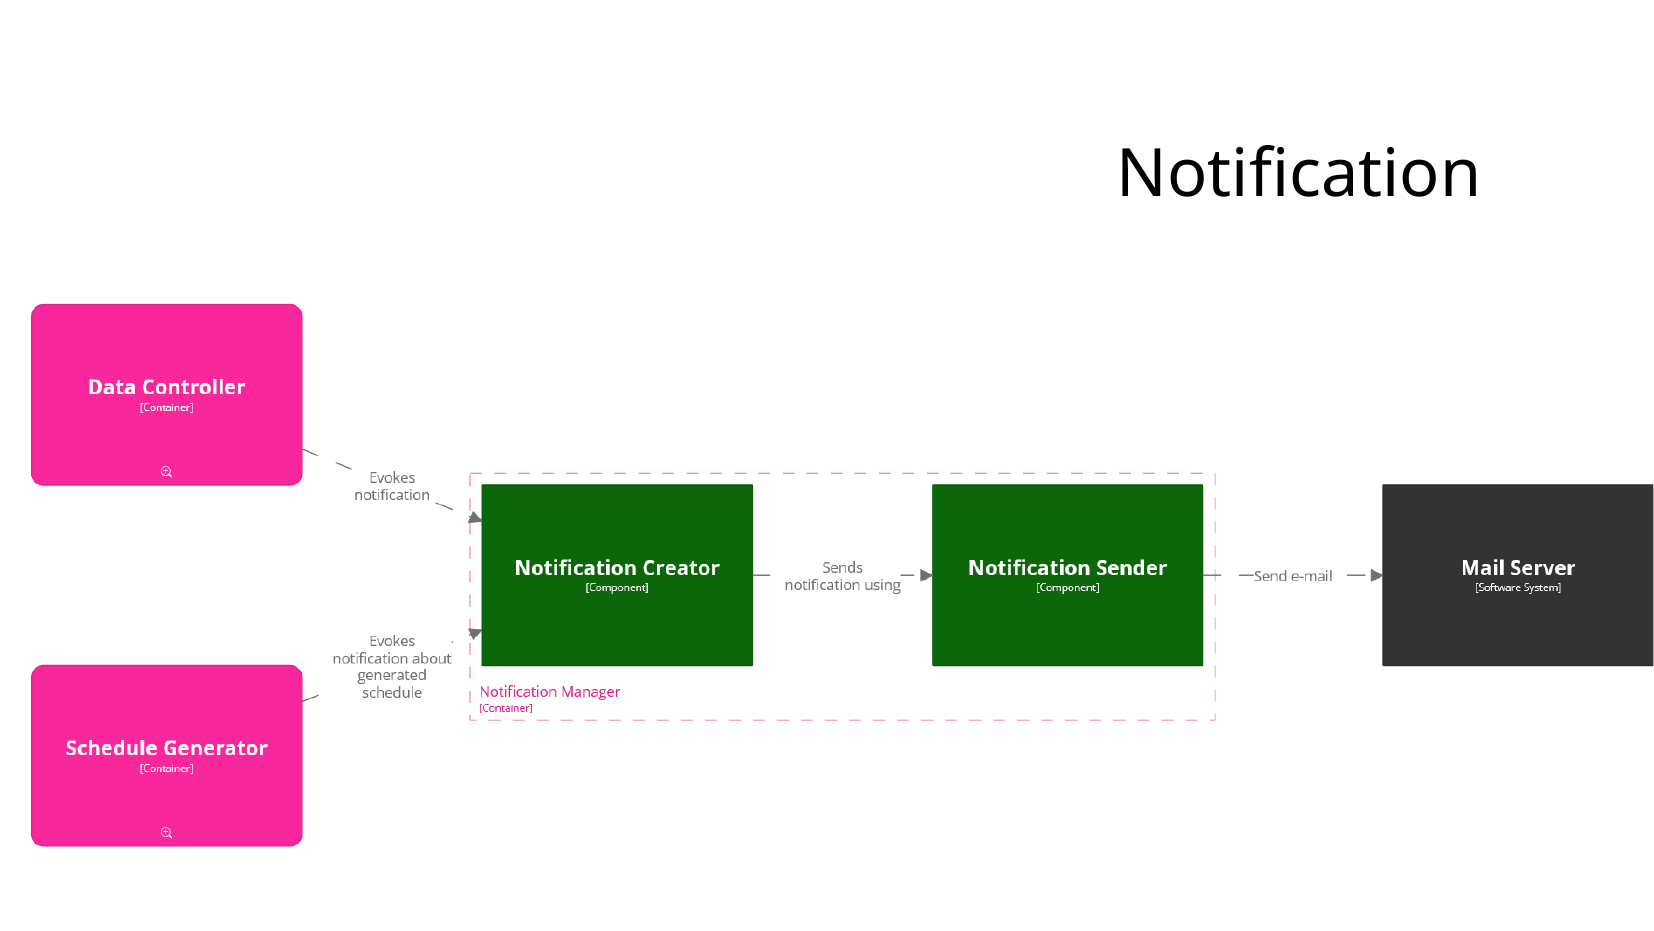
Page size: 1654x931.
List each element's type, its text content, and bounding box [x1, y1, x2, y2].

picture [0, 206, 1654, 886]
text_box Notification Manager [974, 118, 1625, 206]
